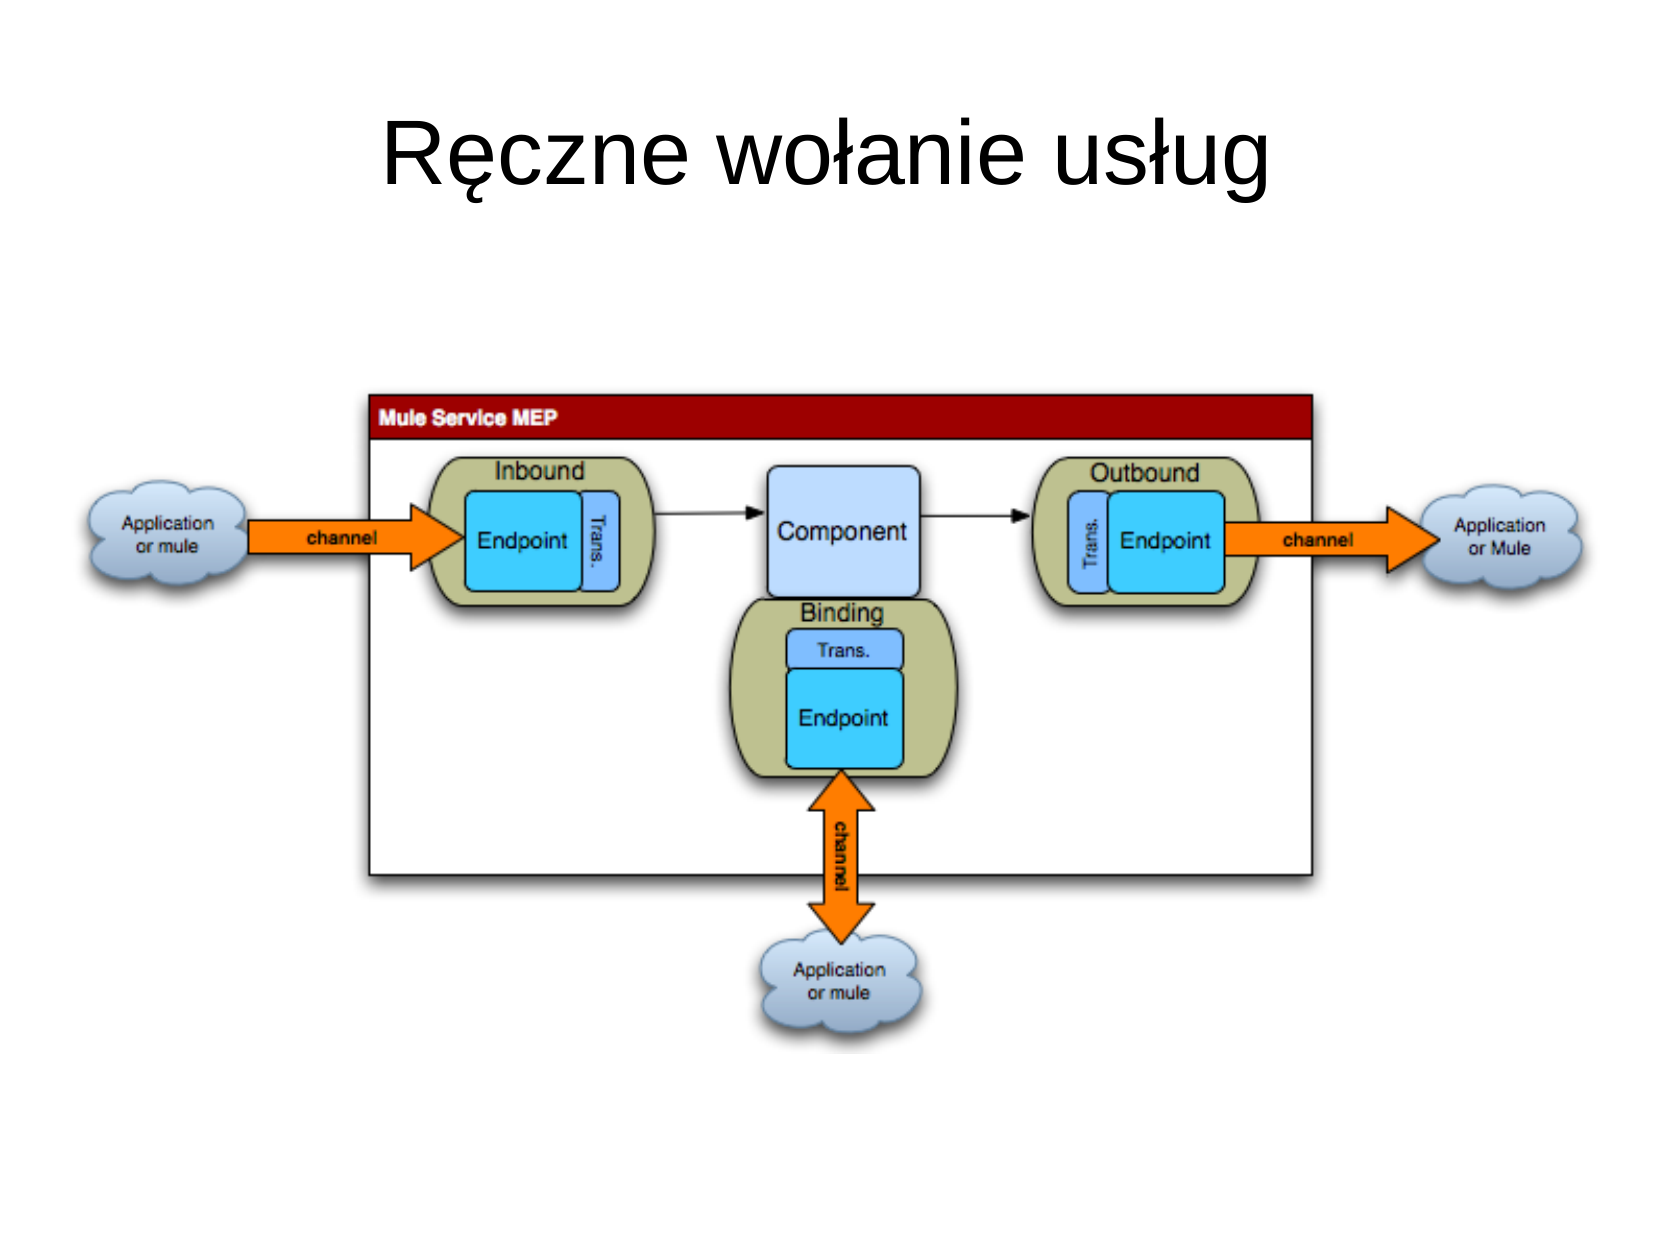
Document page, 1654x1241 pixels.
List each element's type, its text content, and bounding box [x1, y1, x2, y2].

title Ręczne wołanie usług [82, 56, 1571, 250]
picture [58, 380, 1612, 1054]
